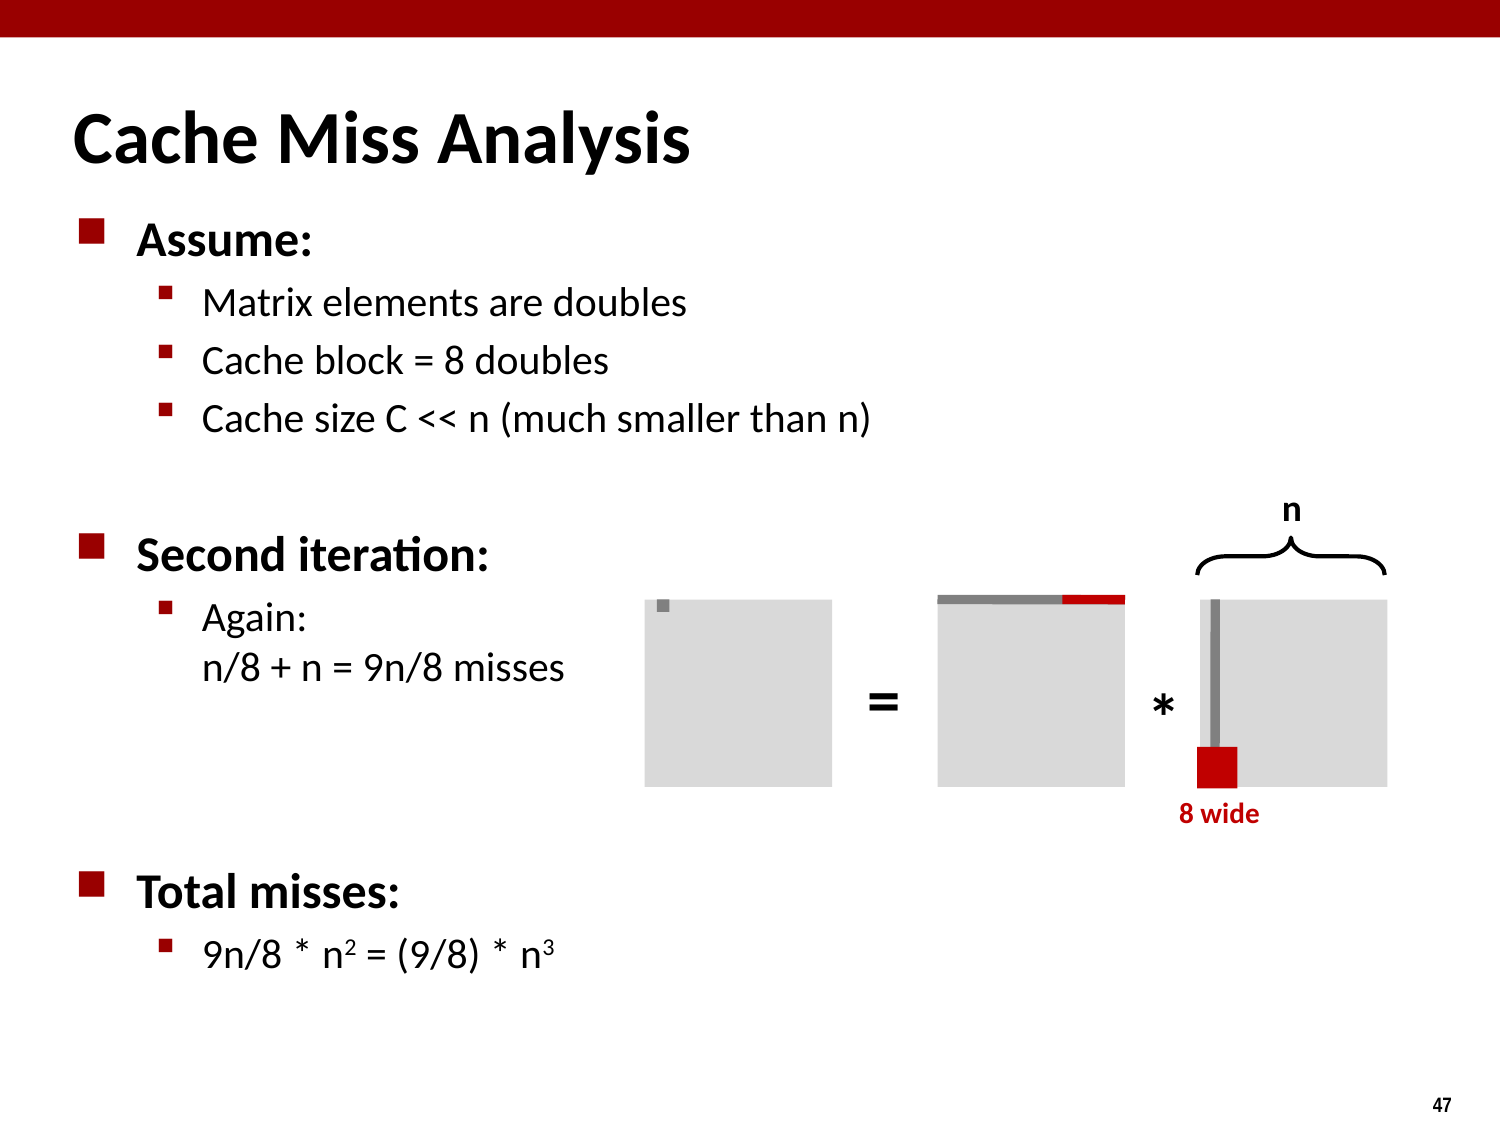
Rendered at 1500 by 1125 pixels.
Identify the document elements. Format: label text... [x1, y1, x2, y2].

text_box [644, 599, 833, 787]
title Cache Miss Analysis [58, 71, 1304, 197]
text_box [937, 605, 1125, 787]
text_box 8 wide [1164, 786, 1275, 837]
text_box = [852, 649, 916, 745]
text_box n [1267, 476, 1317, 537]
text_box * [1132, 667, 1196, 763]
text_box [1197, 599, 1388, 787]
list Assume: Matrix elements are doubles Cache block = 8 doubles Cache size C << n (much smaller than n) Second iteration: Again: n/8 + n = 9n/8 misses Total misses: 9n/8 * n2 = (9/8) * n3 [65, 198, 1361, 700]
